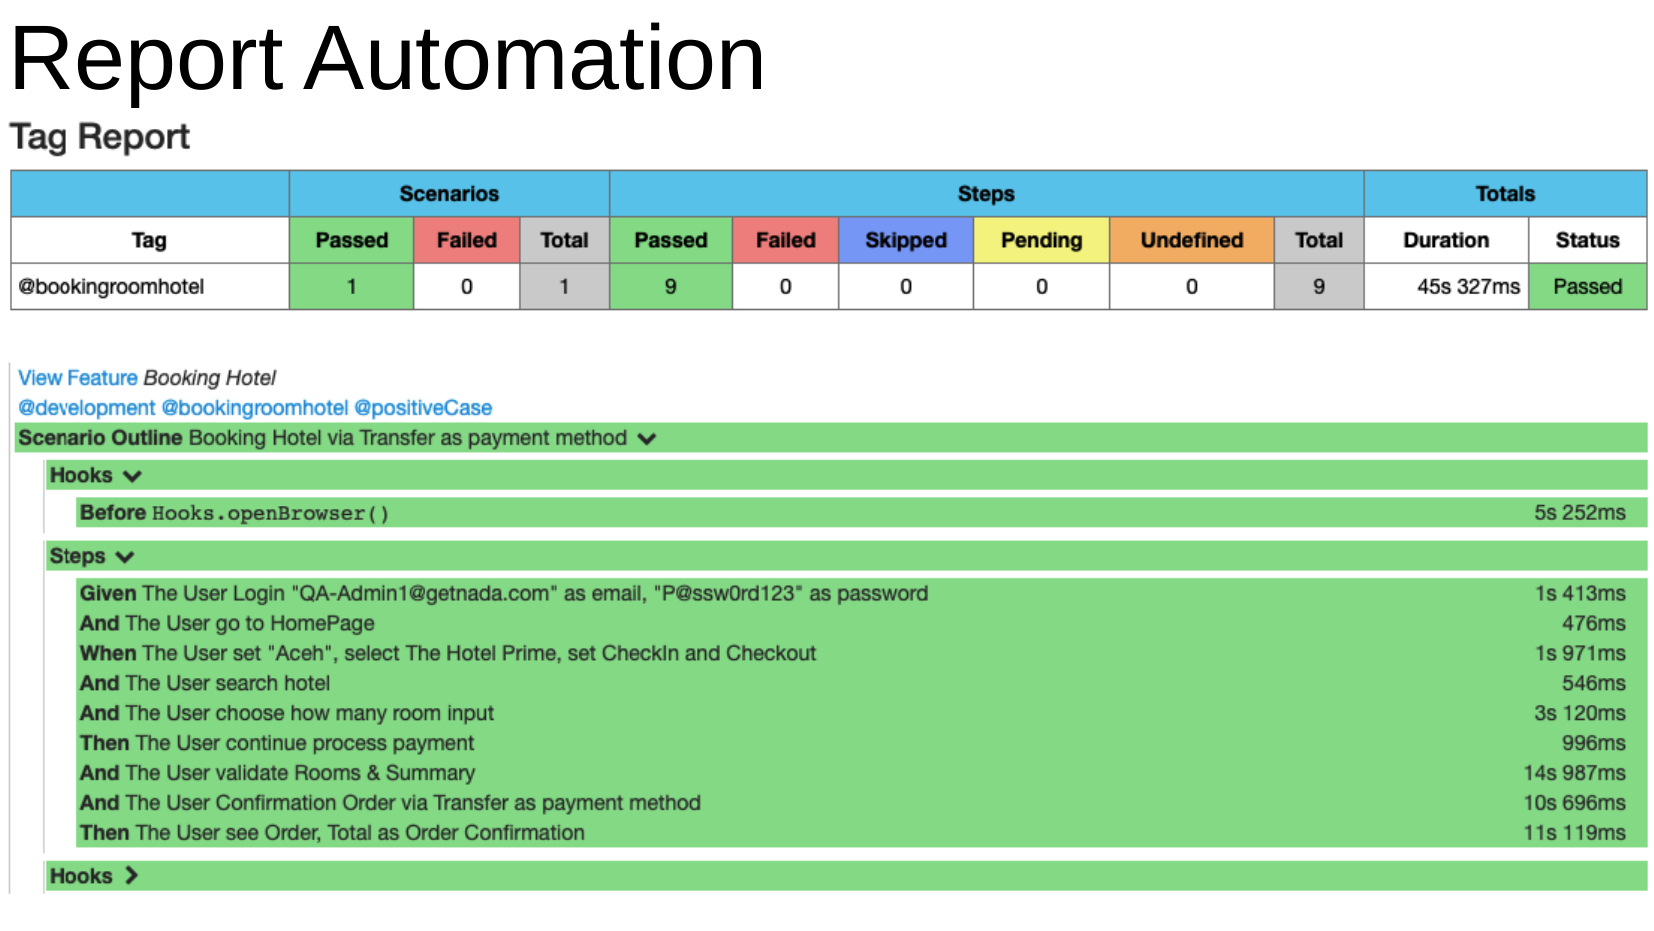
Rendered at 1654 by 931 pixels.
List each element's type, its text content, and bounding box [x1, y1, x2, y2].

picture [0, 119, 1654, 901]
title Report Automation [0, 0, 1126, 119]
